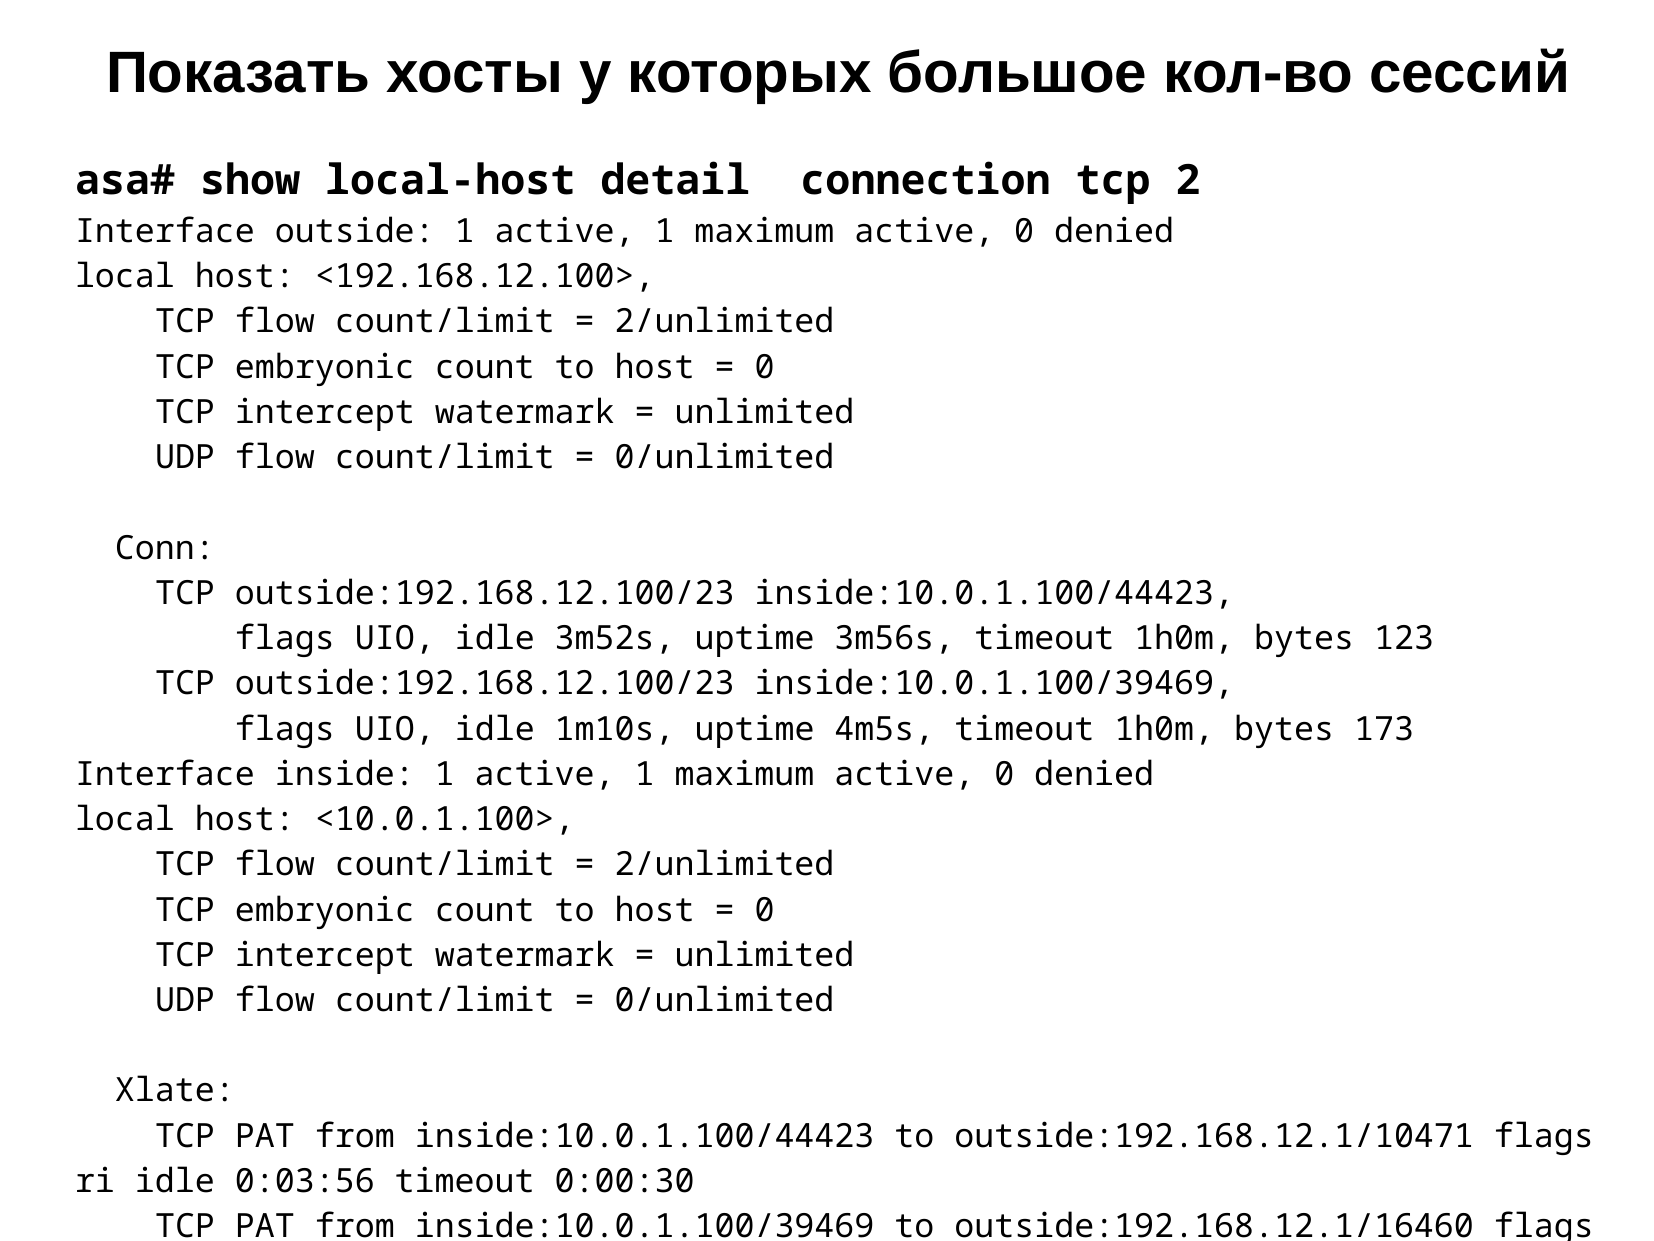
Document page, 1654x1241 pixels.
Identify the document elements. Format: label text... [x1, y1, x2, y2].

text_box Показать хосты у которых большое кол-во сессий [64, 37, 1613, 113]
list asa# show local-host detail connection tcp 2 Interface outside: 1 active, 1 maximum active, 0 denied local host: <192.168.12.100>, TCP flow count/limit = 2/unlimited TCP embryonic count to host = 0 TCP intercept watermark = unlimited UDP flow count/limit = 0/unlimited Conn: TCP outside:192.168.12.100/23 inside:10.0.1.100/44423, flags UIO, idle 3m52s, uptime 3m56s, timeout 1h0m, bytes 123 TCP outside:192.168.12.100/23 inside:10.0.1.100/39469, flags UIO, idle 1m10s, uptime 4m5s, timeout 1h0m, bytes 173 Interface inside: 1 active, 1 maximum active, 0 denied local host: <10.0.1.100>, TCP flow count/limit = 2/unlimited TCP embryonic count to host = 0 TCP intercept watermark = unlimited UDP flow count/limit = 0/unlimited Xlate: TCP PAT from inside:10.0.1.100/44423 to outside:192.168.12.1/10471 flags ri idle 0:03:56 timeout 0:00:30 TCP PAT from inside:10.0.1.100/39469 to outside:192.168.12.1/16460 flags ri idle 0:04:05 timeout 0:00:30 Conn: TCP outside:192.168.12.100/23 inside:10.0.1.100/44423, flags UIO, idle 3m52s, uptime 3m56s, timeout 1h0m, bytes 123 TCP outside:192.168.12.100/23 inside:10.0.1.100/39469, flags UIO, idle 1m10s, uptime 4m5s, timeout 1h0m, bytes 173 [75, 150, 1613, 1223]
